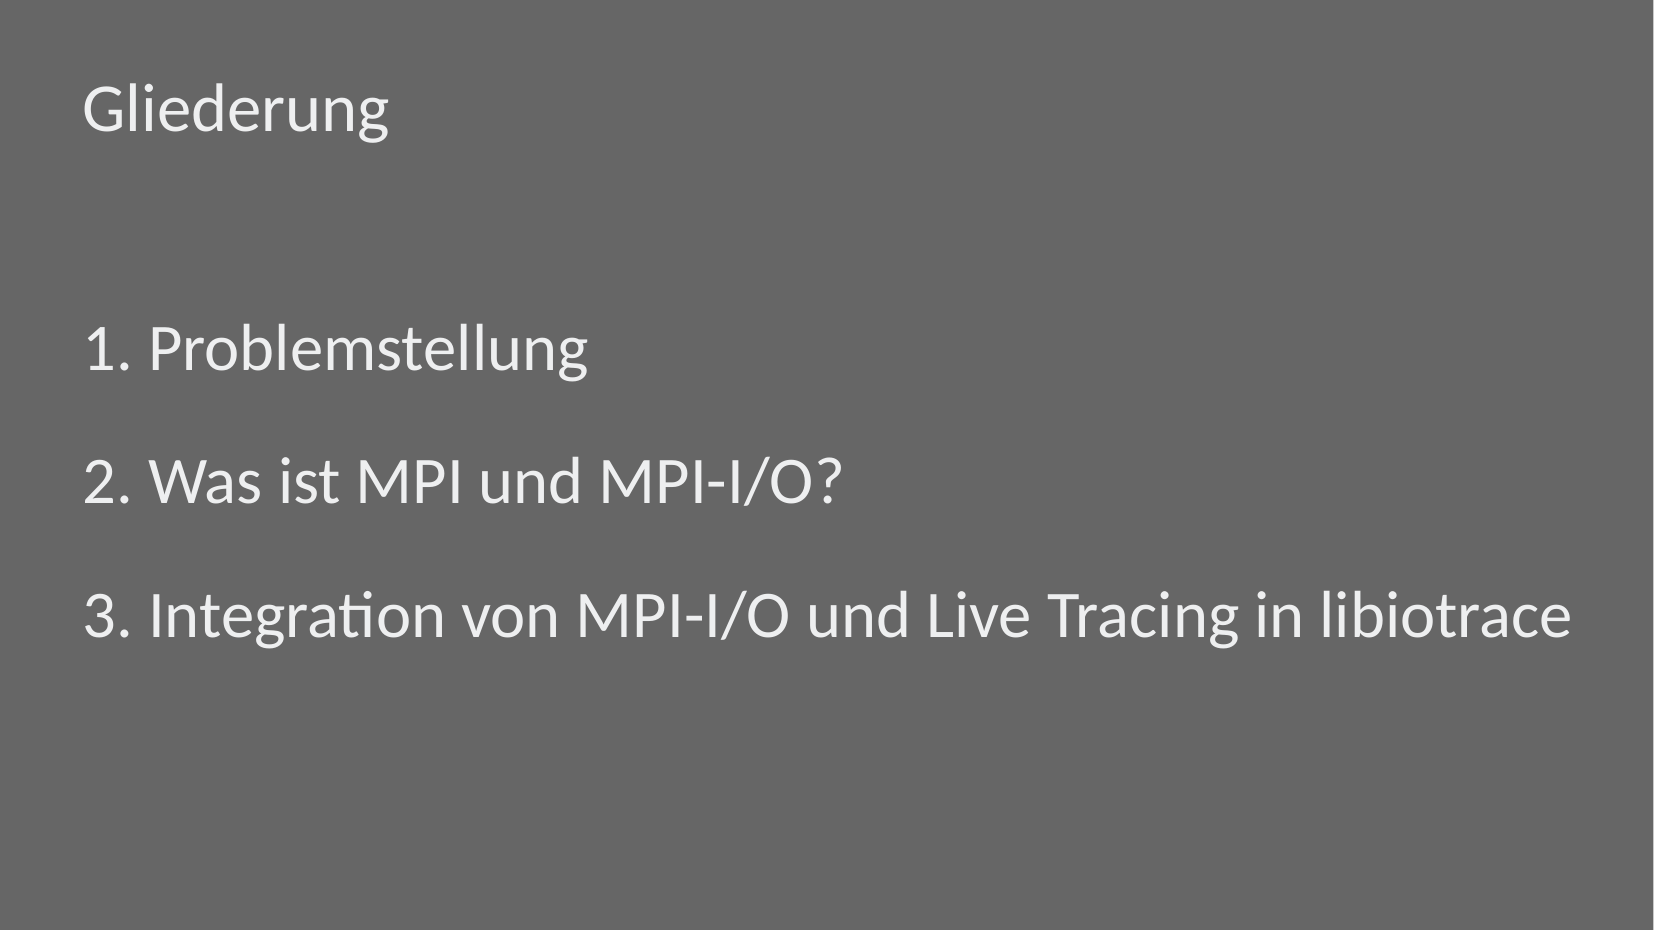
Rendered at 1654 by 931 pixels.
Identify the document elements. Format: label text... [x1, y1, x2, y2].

subtitle Problemstellung Was ist MPI und MPI-I/O? Integration von MPI-I/O und Live Tracing in libiotrace [82, 217, 1576, 758]
title Gliederung [82, 37, 1571, 193]
